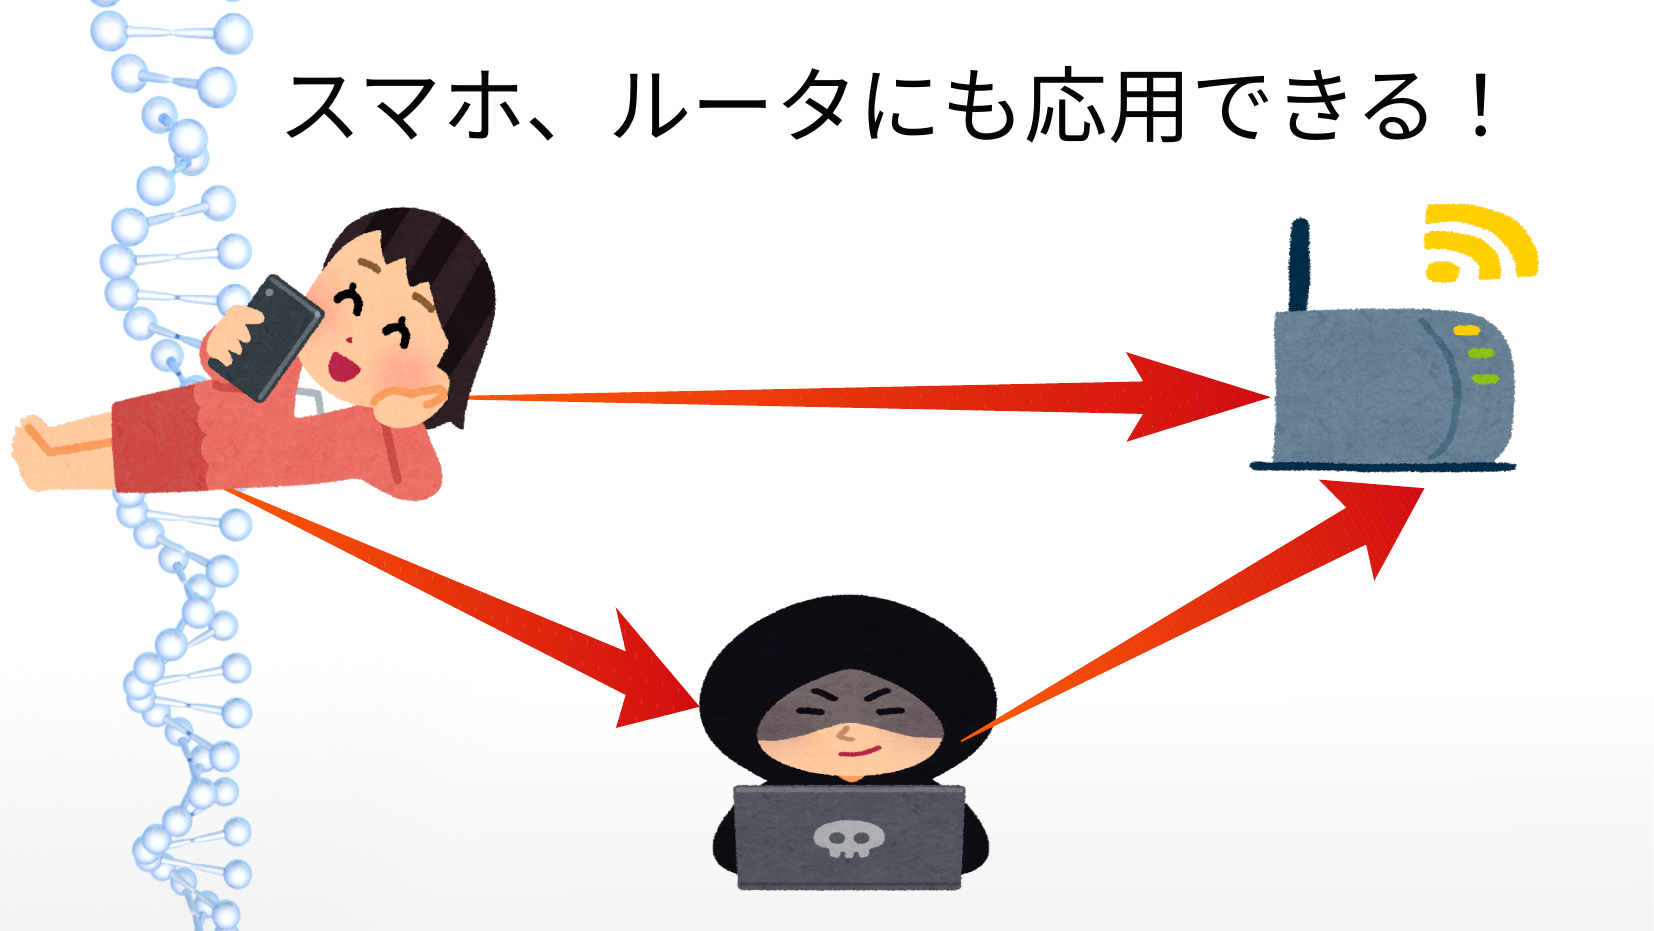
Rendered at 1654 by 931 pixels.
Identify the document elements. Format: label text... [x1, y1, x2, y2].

title スマホ、ルータにも応用できる！ [236, 23, 1565, 178]
picture [0, 0, 1654, 931]
